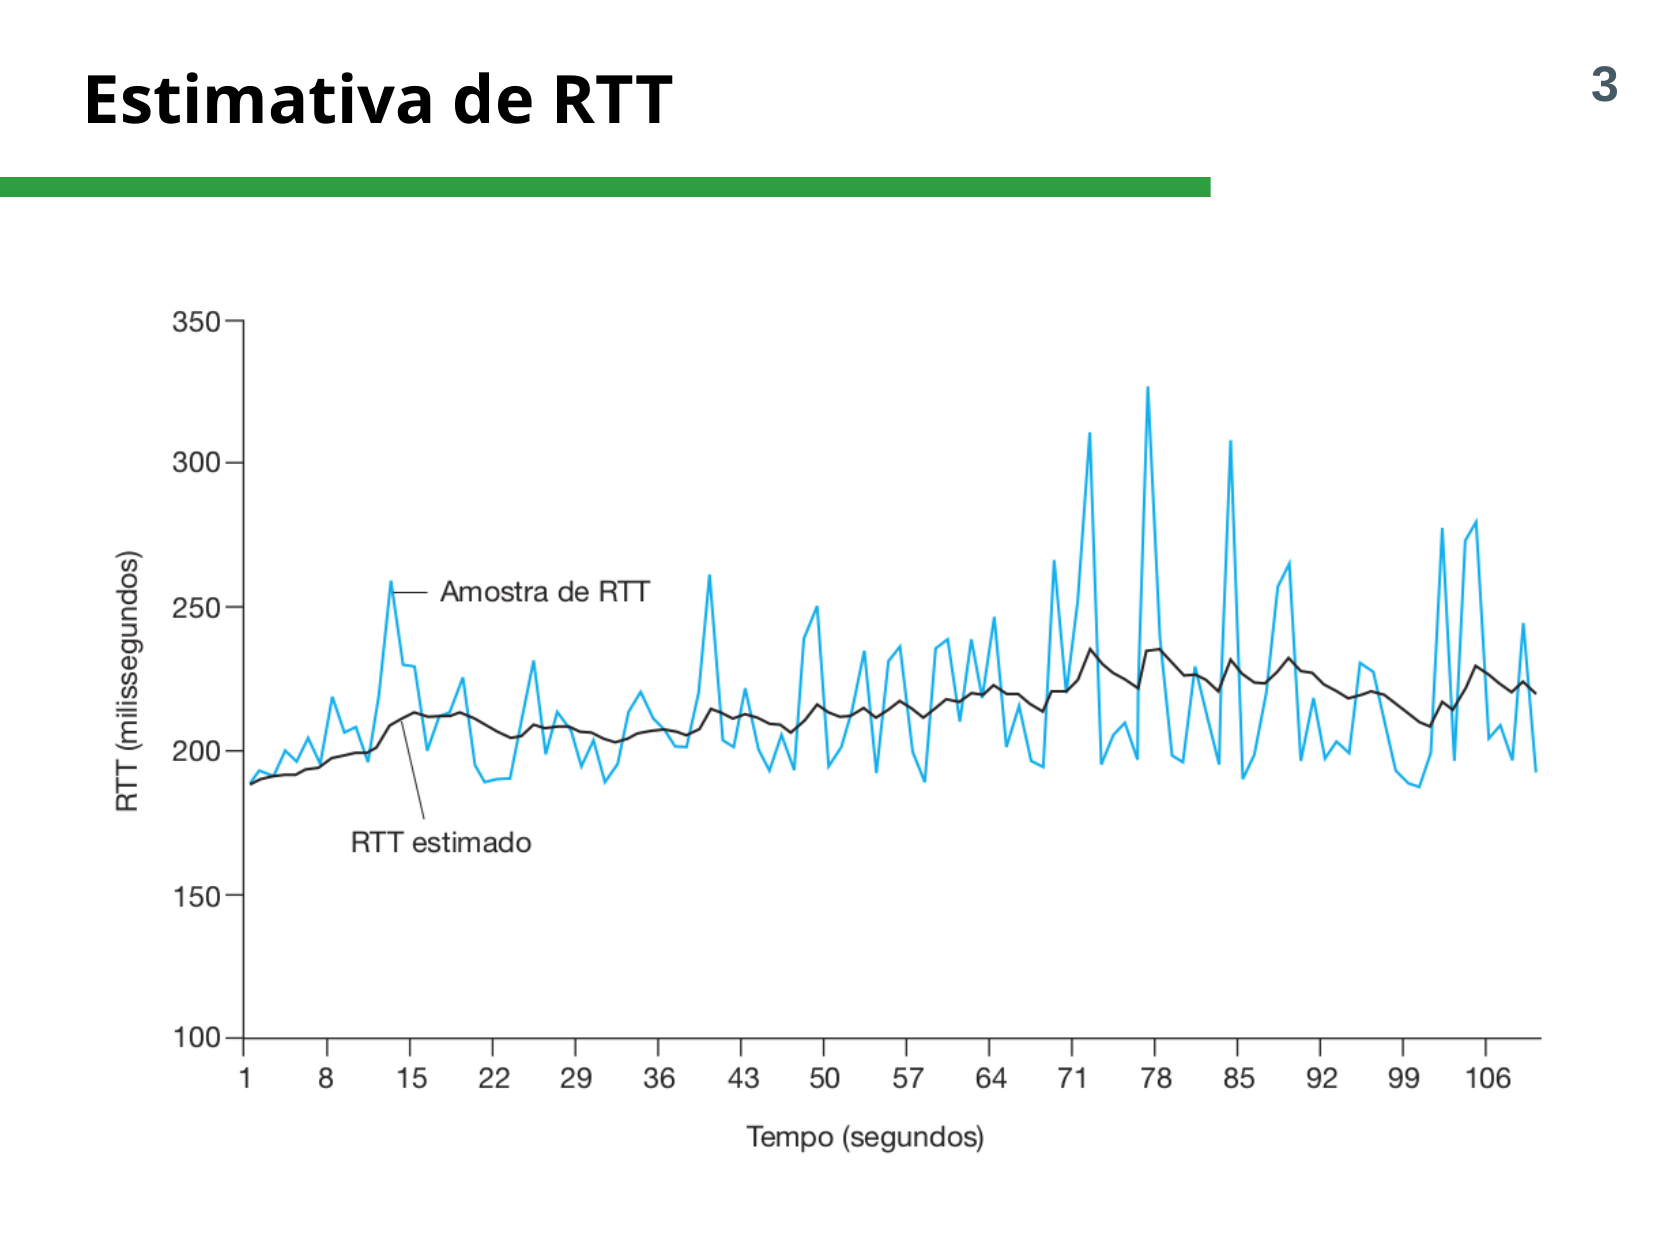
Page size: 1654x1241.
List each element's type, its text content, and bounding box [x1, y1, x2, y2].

title Estimativa de RTT [82, 0, 1152, 202]
picture [88, 265, 1565, 1178]
